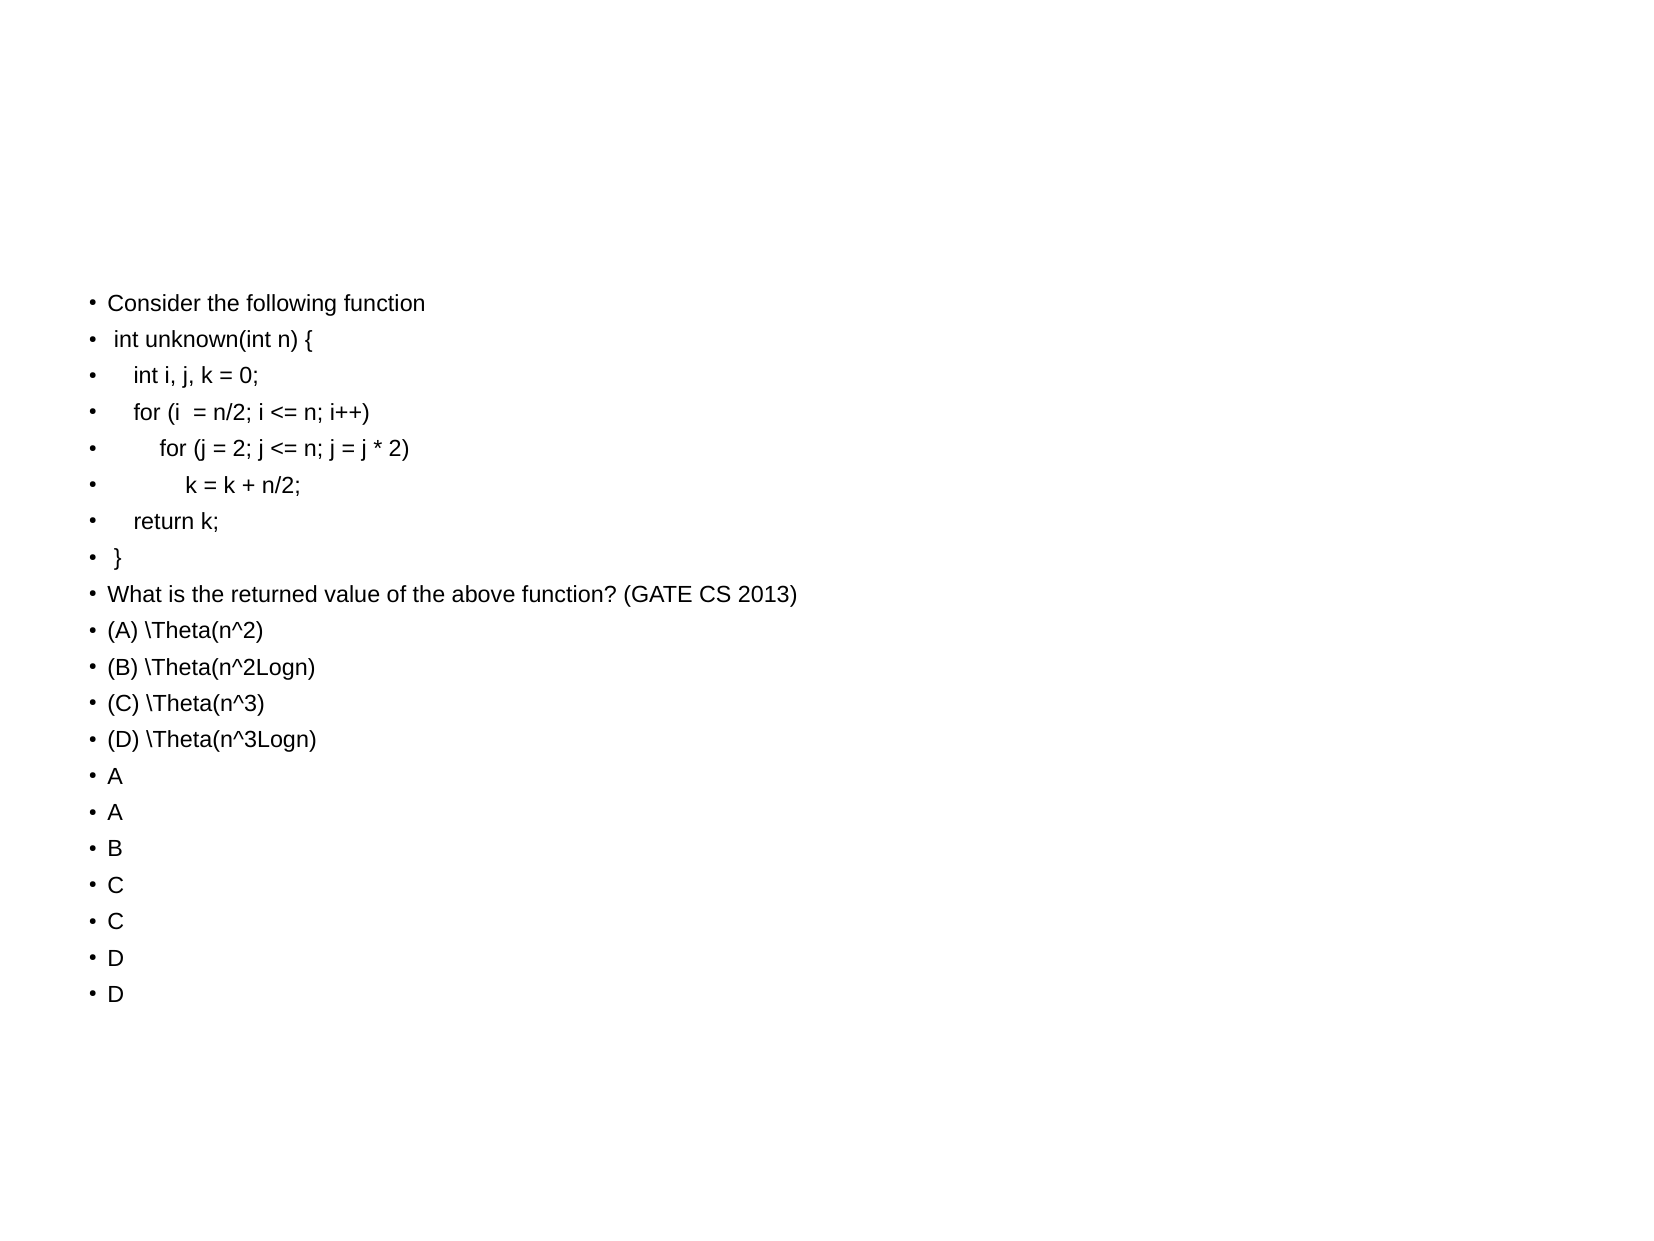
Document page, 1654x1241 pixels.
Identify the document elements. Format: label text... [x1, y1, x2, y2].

list Consider the following function int unknown(int n) { int i, j, k = 0; for (i = n/2; i <= n; i++) for (j = 2; j <= n; j = j * 2) k = k + n/2; return k; } What is the returned value of the above function? (GATE CS 2013) (A) \Theta(n^2) (B) \Theta(n^2Logn) (C) \Theta(n^3) (D) \Theta(n^3Logn) A A B C C D D [82, 290, 1571, 1010]
